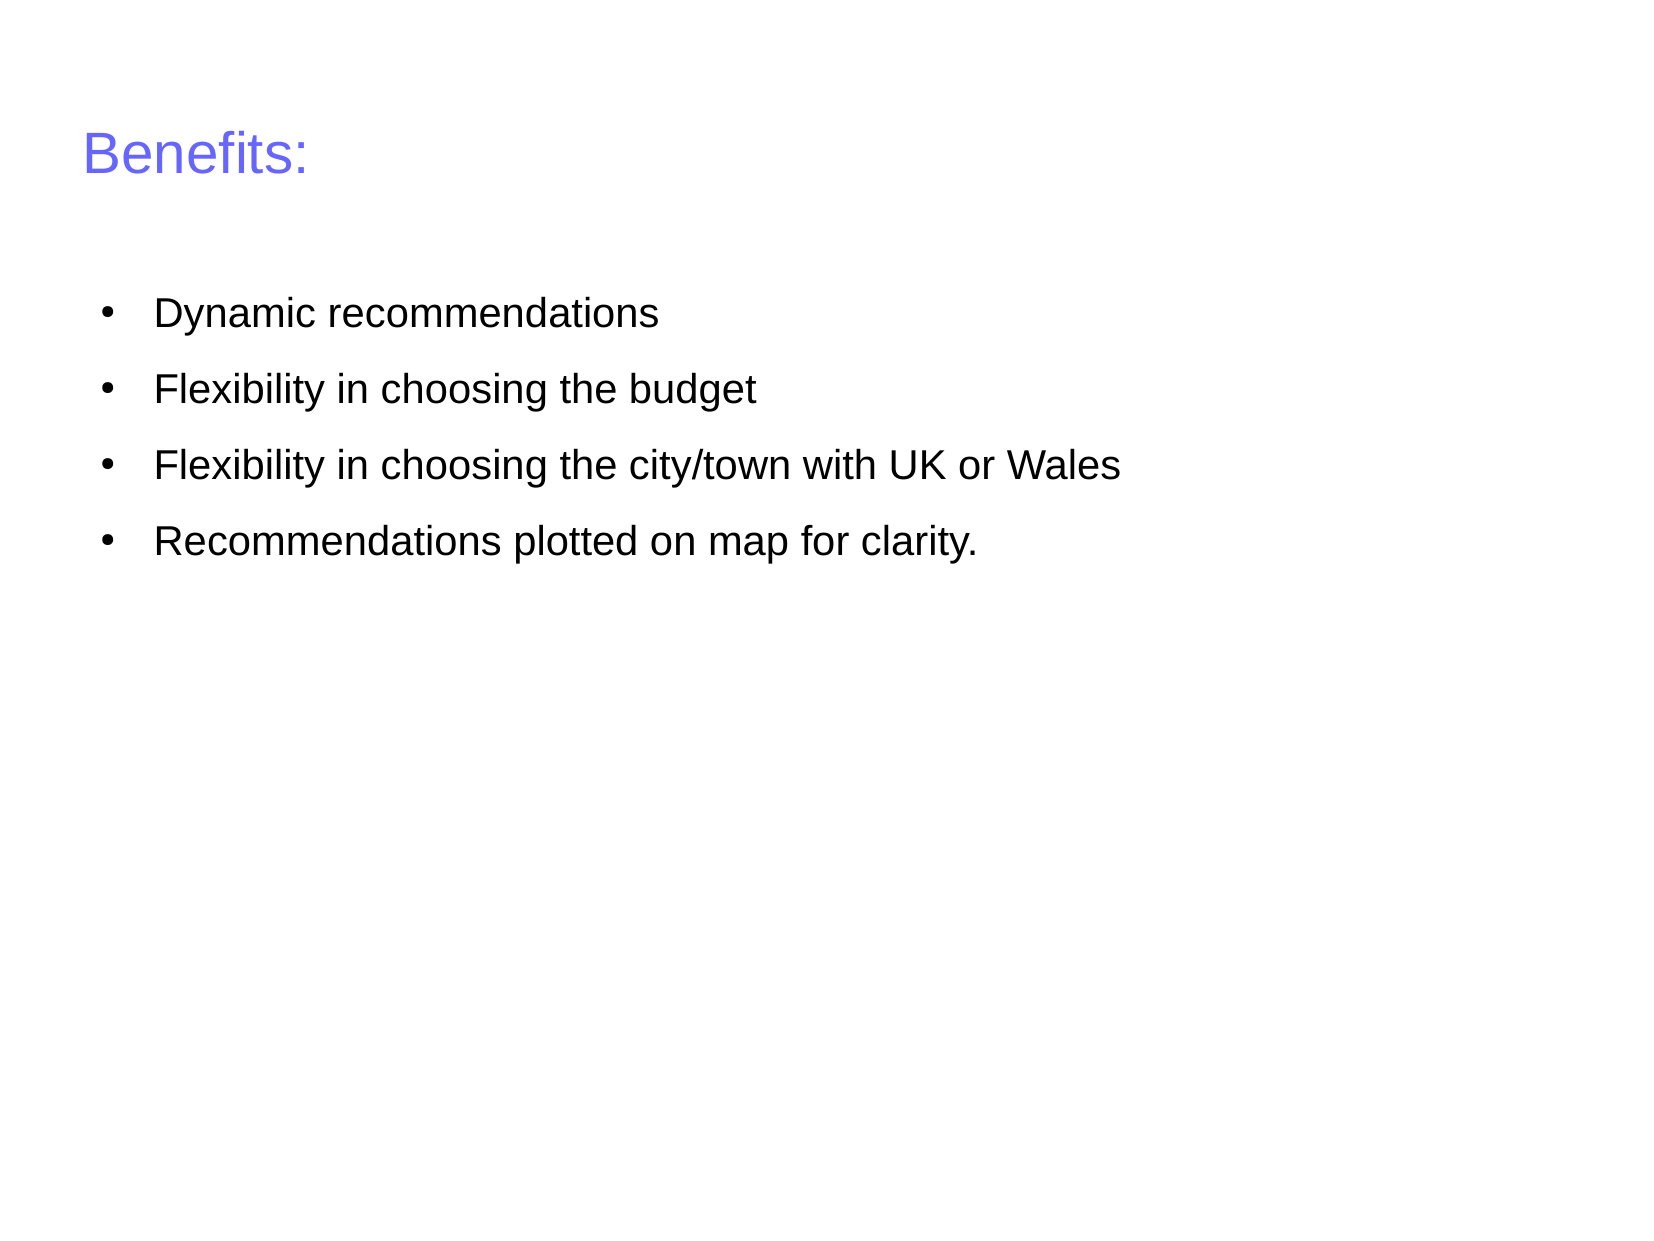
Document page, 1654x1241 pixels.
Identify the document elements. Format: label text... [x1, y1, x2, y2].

title Benefits: [82, 49, 1571, 257]
list Dynamic recommendations Flexibility in choosing the budget Flexibility in choosing the city/town with UK or Wales Recommendations plotted on map for clarity. [82, 290, 1571, 1109]
